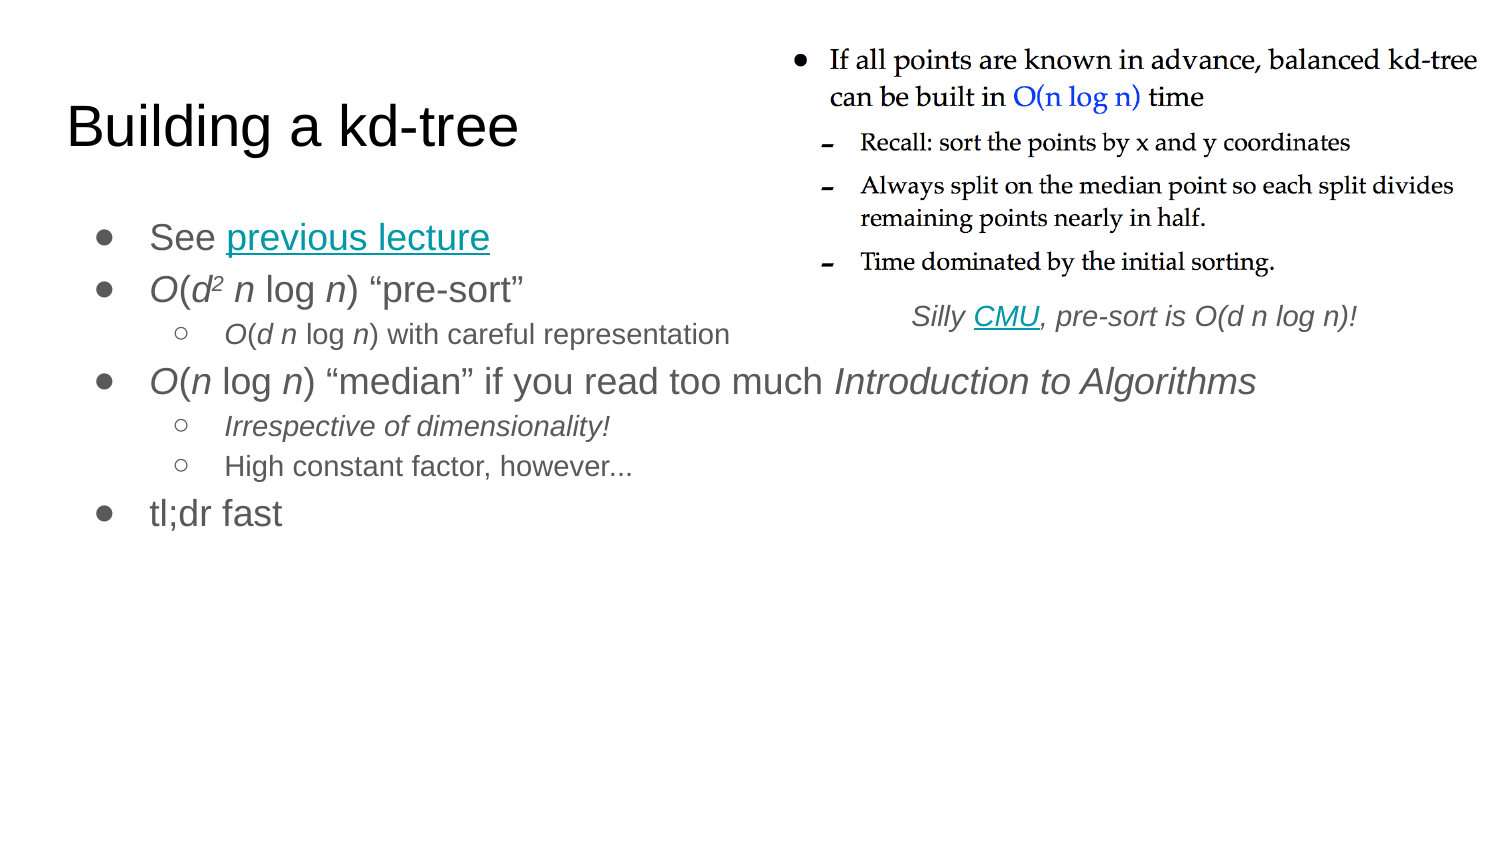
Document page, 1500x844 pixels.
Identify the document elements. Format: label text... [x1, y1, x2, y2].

text_box Silly CMU, pre-sort is O(d n log n)! [896, 282, 1379, 362]
picture [787, 41, 1488, 282]
list See previous lecture O(d2 n log n) “pre-sort” O(d n log n) with careful representation O(n log n) “median” if you read too much Introduction to Algorithms Irrespective of dimensionality! High constant factor, however... tl;dr fast [59, 191, 1458, 752]
title Building a kd-tree [51, 72, 787, 167]
